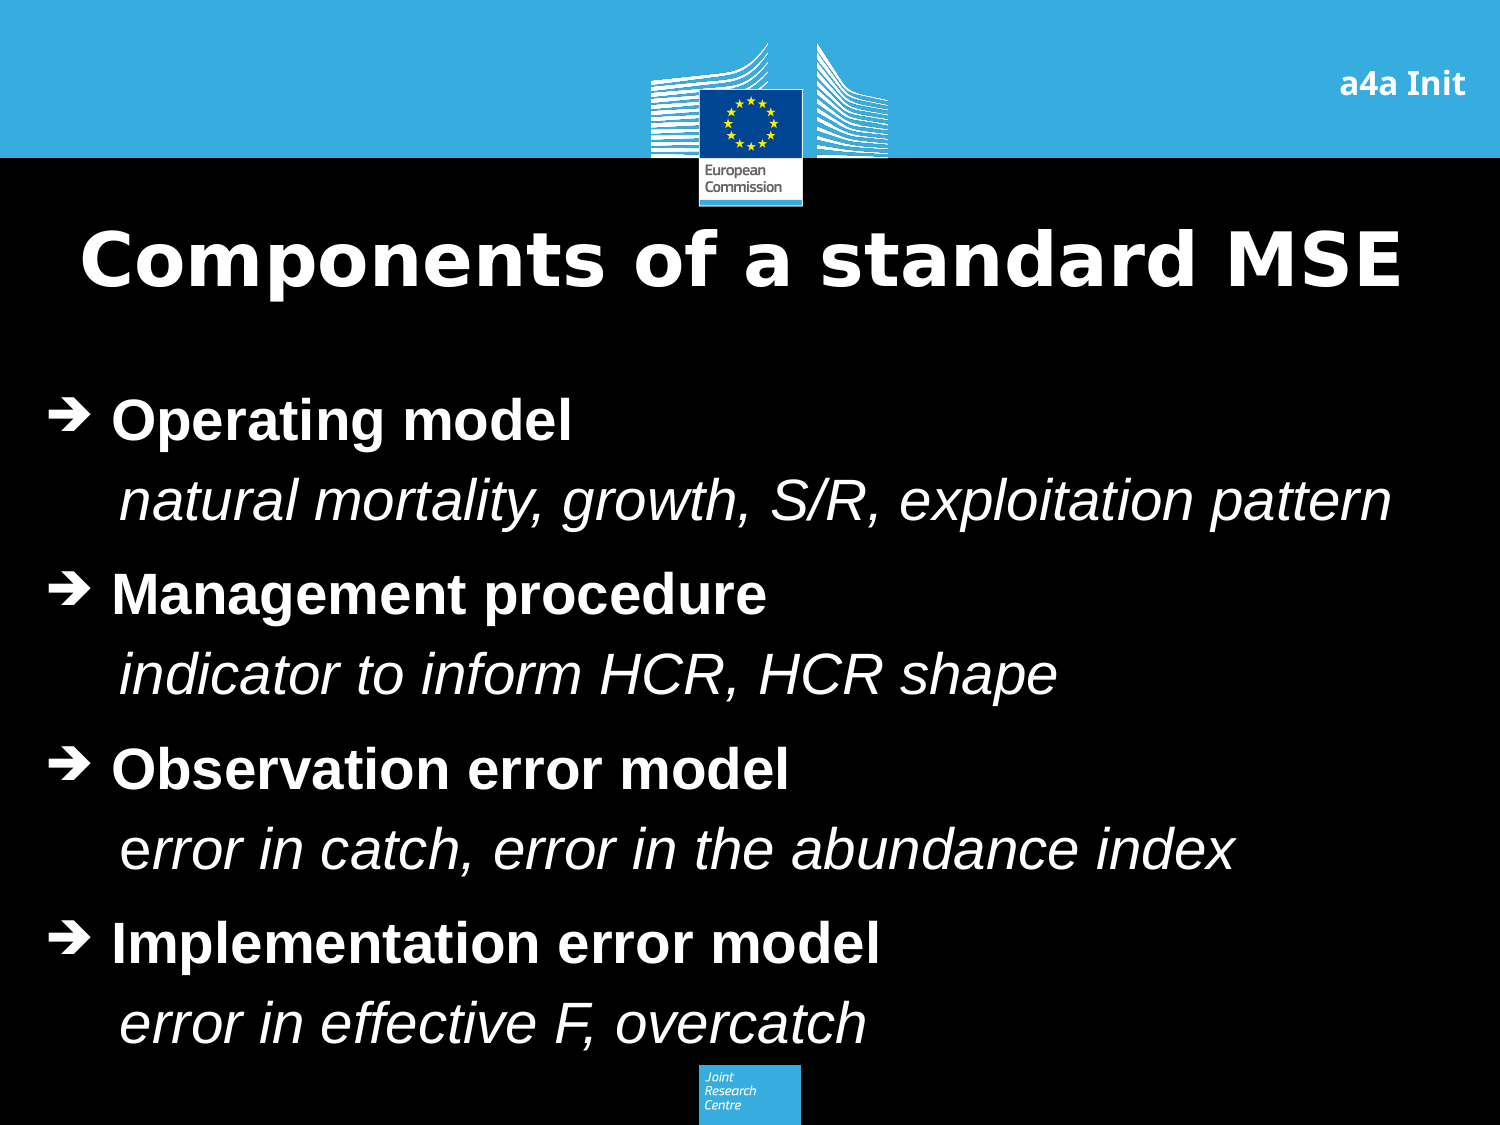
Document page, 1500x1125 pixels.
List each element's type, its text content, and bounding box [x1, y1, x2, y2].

text_box Operating model natural mortality, growth, S/R, exploitation pattern Management procedure indicator to inform HCR, HCR shape Observation error model error in catch, error in the abundance index Implementation error model error in effective F, overcatch [30, 299, 1471, 1125]
title a4a Init [1091, 29, 1482, 136]
text_box Components of a standard MSE [30, 210, 1456, 299]
picture [651, 42, 888, 207]
